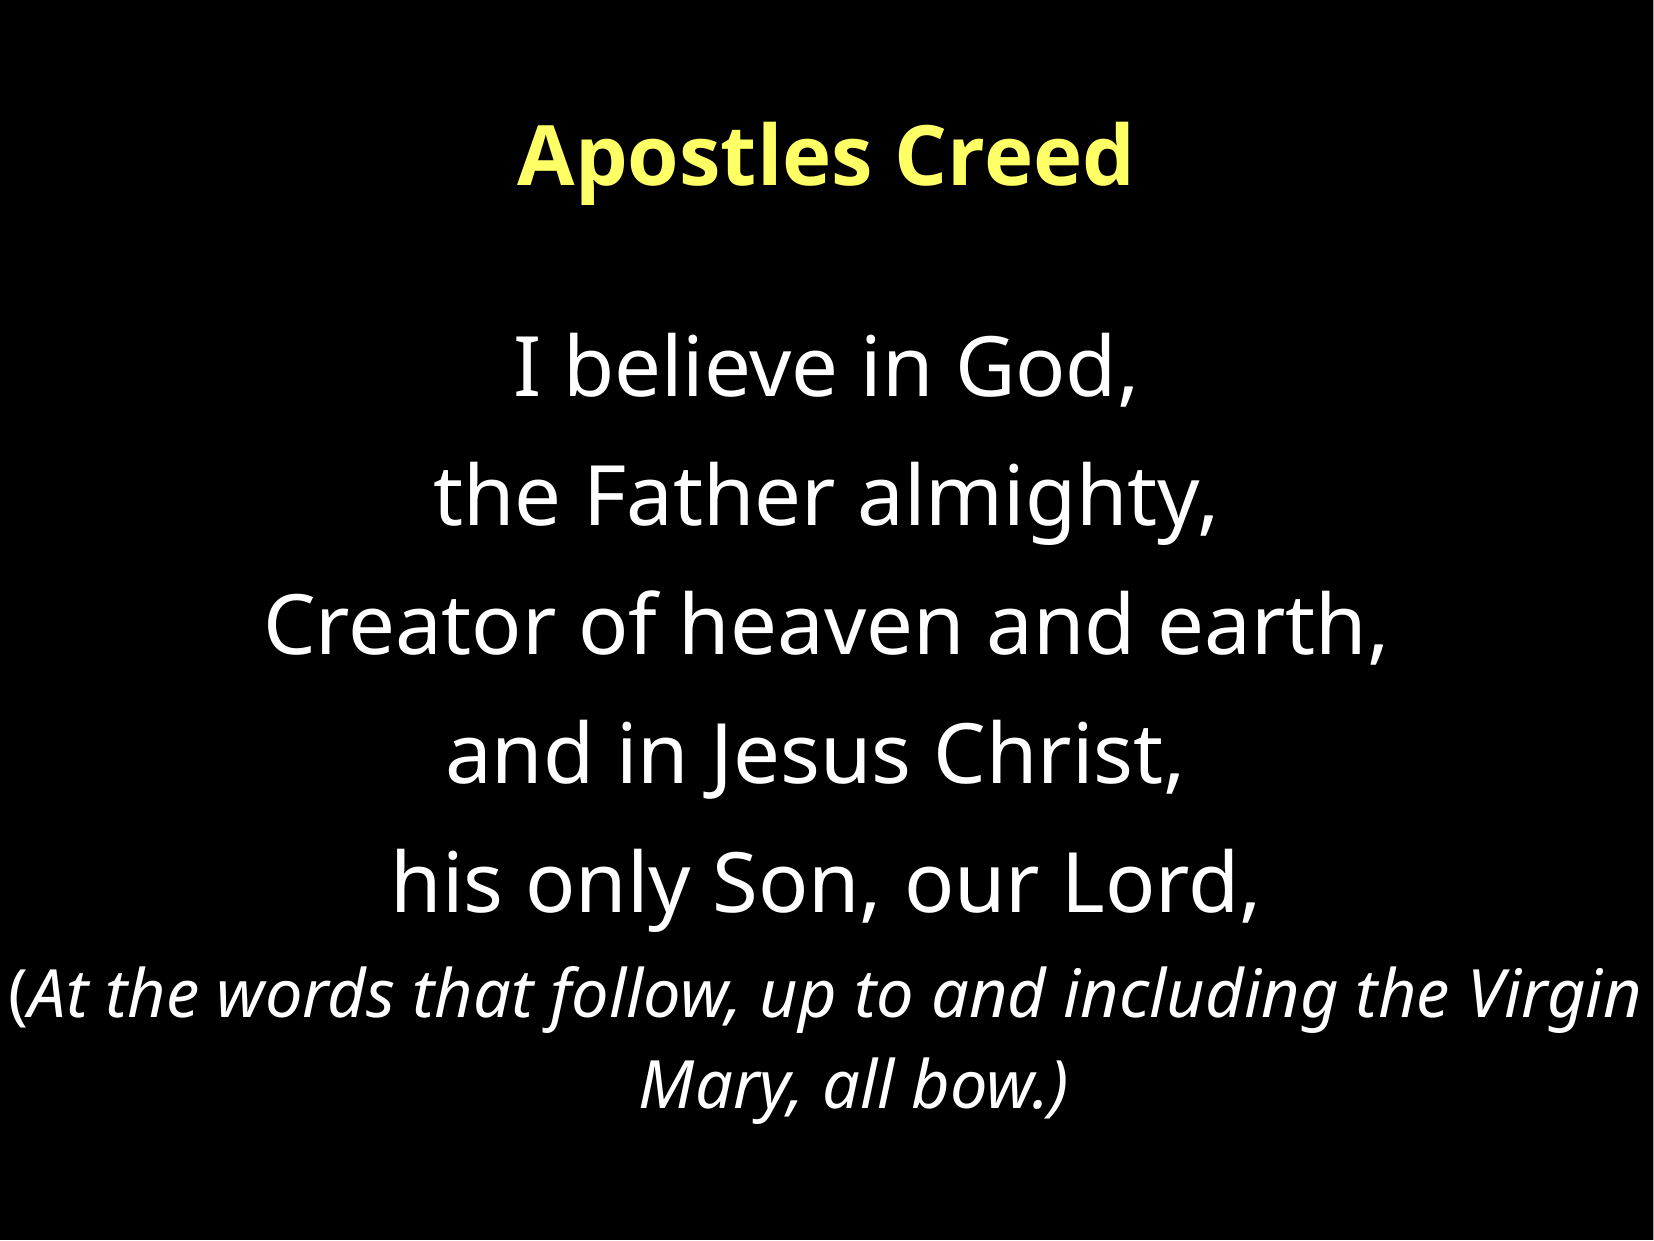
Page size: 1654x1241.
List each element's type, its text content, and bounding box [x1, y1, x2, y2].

list I believe in God, the Father almighty, Creator of heaven and earth, and in Jesus Christ, his only Son, our Lord, (At the words that follow, up to and including the Virgin Mary, all bow.) [0, 307, 1654, 1241]
title Apostles Creed [82, 49, 1571, 257]
